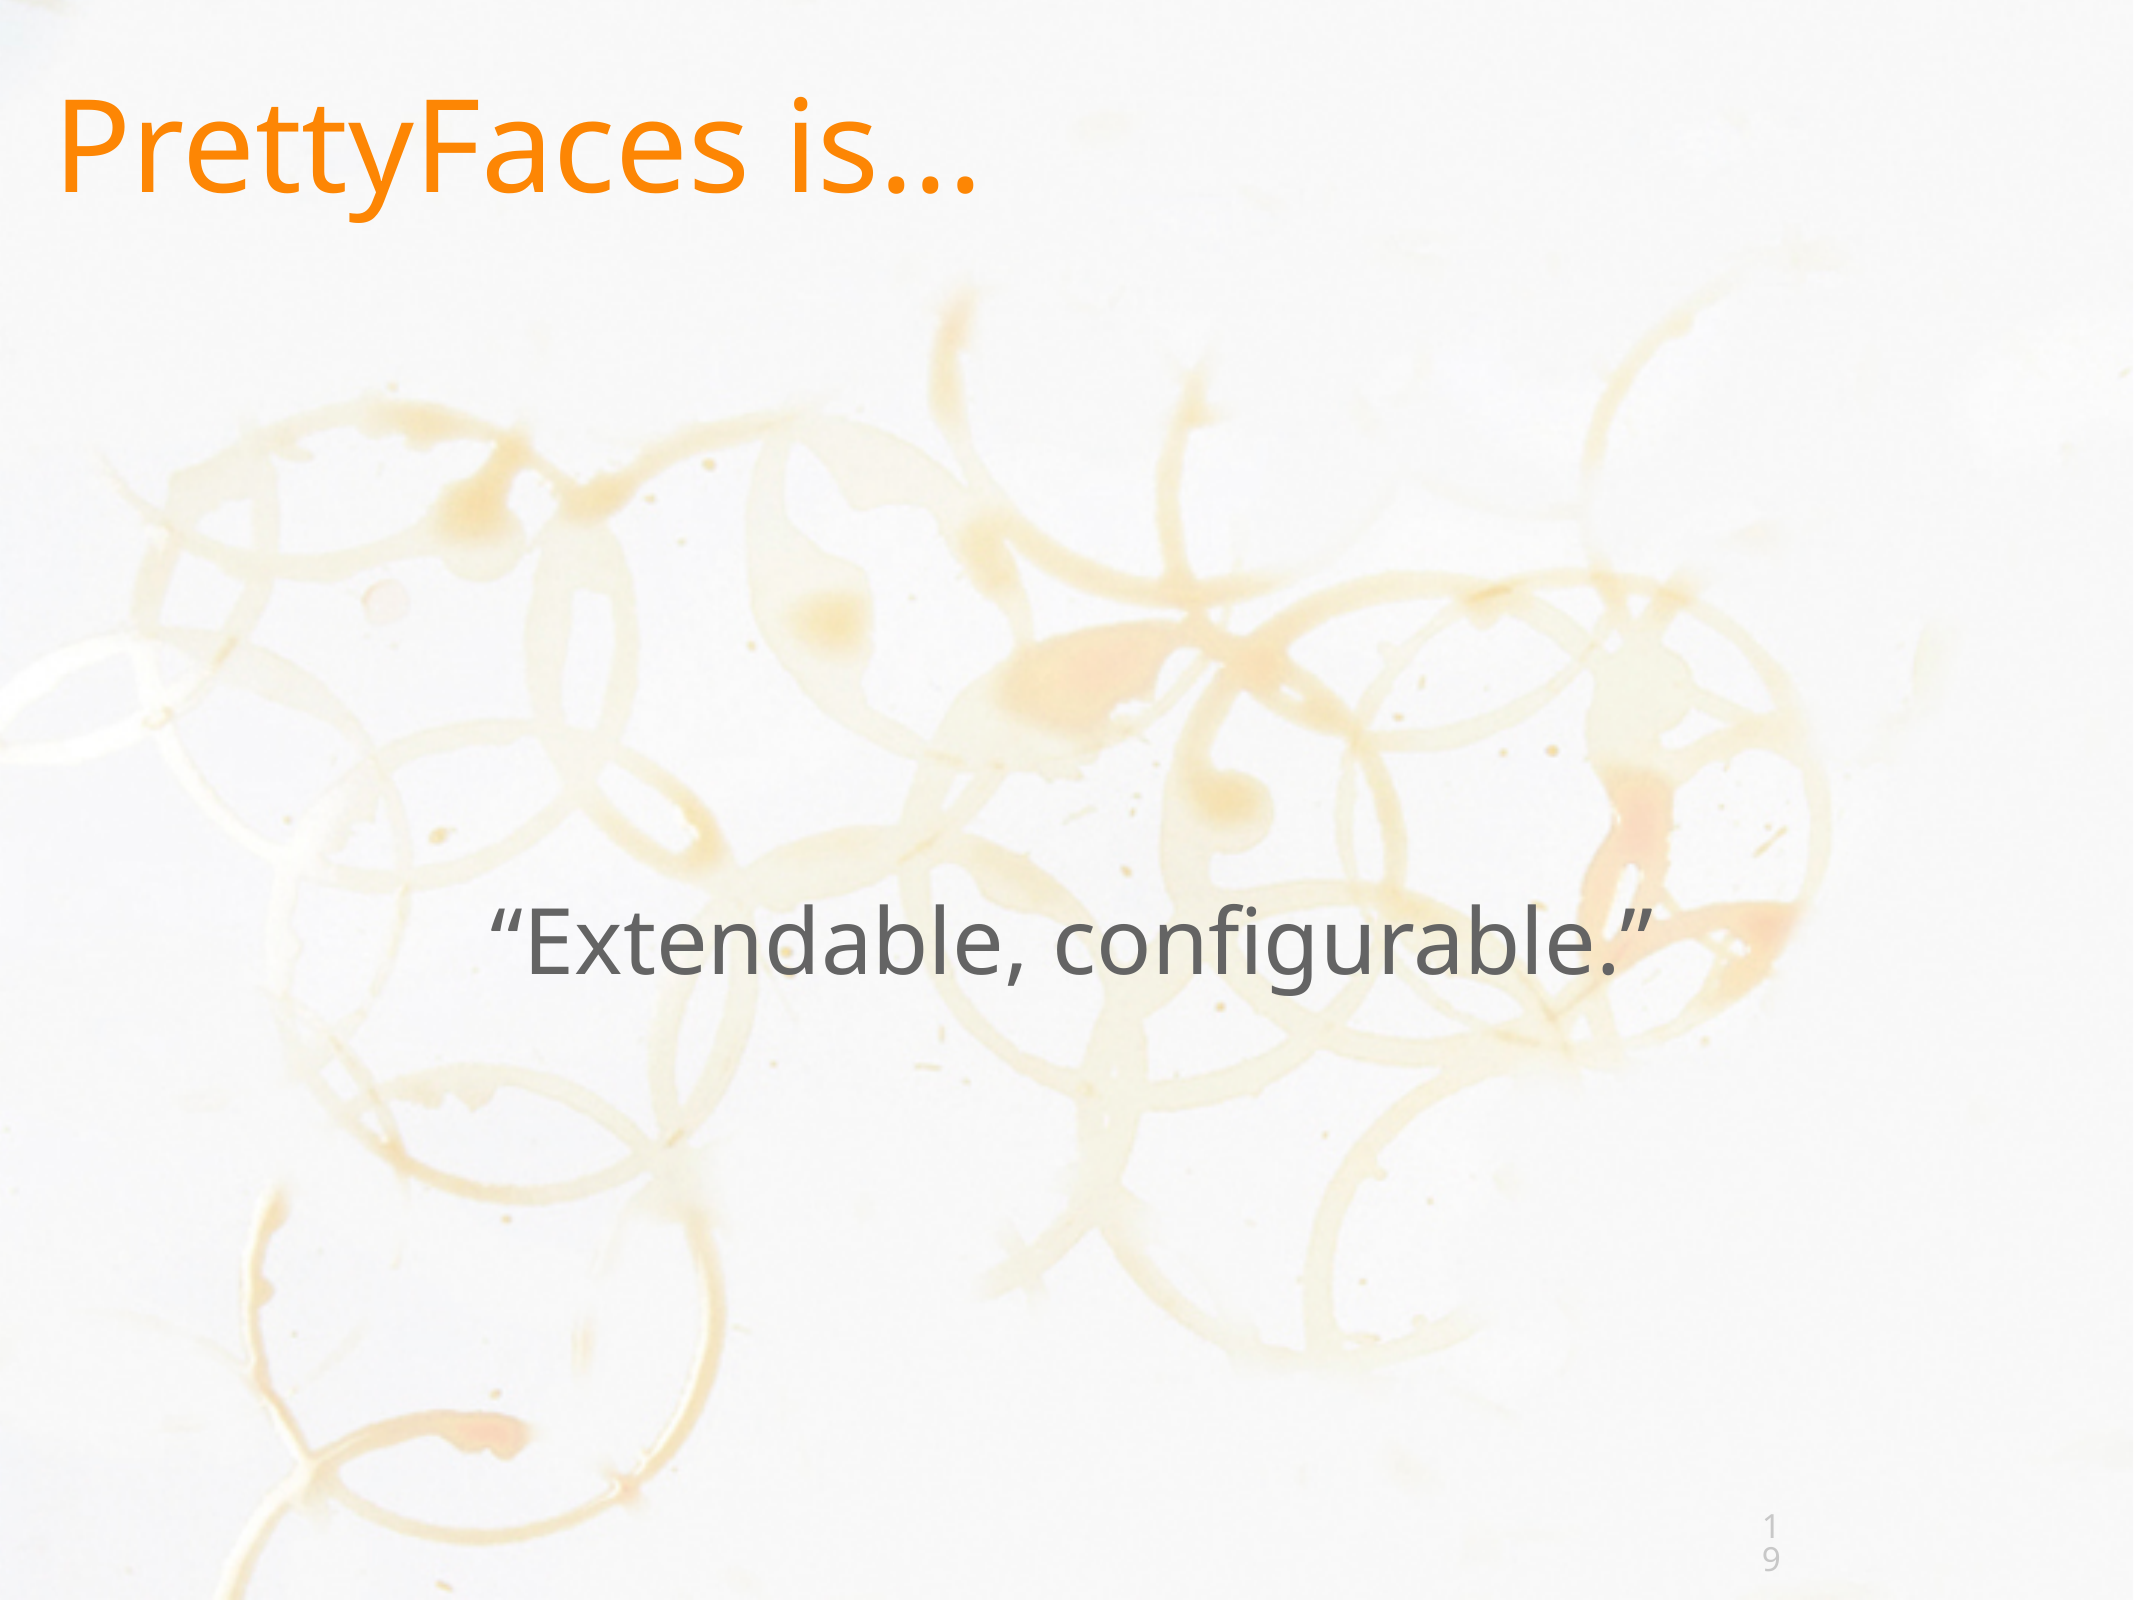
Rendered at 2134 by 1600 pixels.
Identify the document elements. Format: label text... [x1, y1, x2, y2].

title PrettyFaces is... [43, 20, 2100, 262]
subtitle “Extendable, configurable.” [45, 282, 2101, 1593]
picture [0, 0, 2134, 1600]
